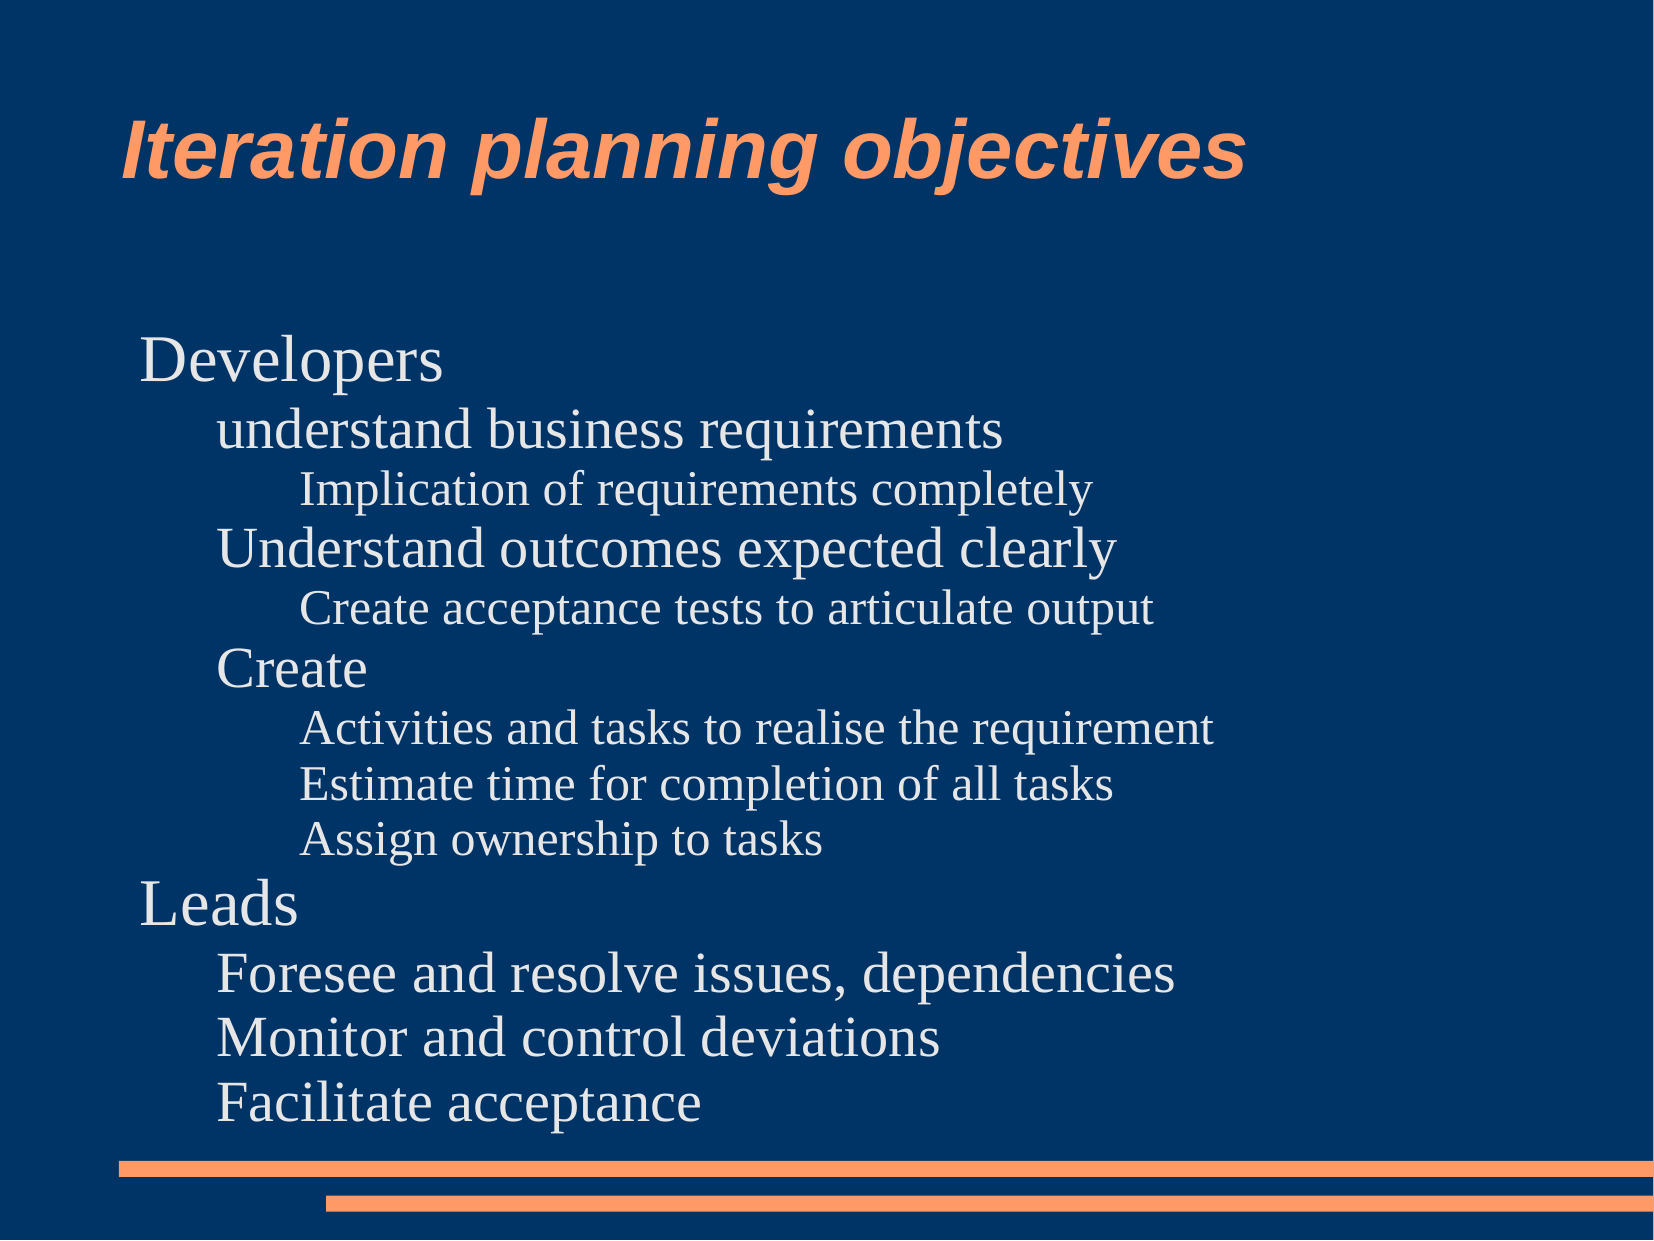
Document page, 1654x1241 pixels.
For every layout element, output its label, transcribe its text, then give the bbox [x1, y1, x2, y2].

title Iteration planning objectives [121, 46, 1534, 254]
list Developers understand business requirements Implication of requirements completely Understand outcomes expected clearly Create acceptance tests to articulate output Create Activities and tasks to realise the requirement Estimate time for completion of all tasks Assign ownership to tasks Leads Foresee and resolve issues, dependencies Monitor and control deviations Facilitate acceptance [122, 322, 1562, 1175]
